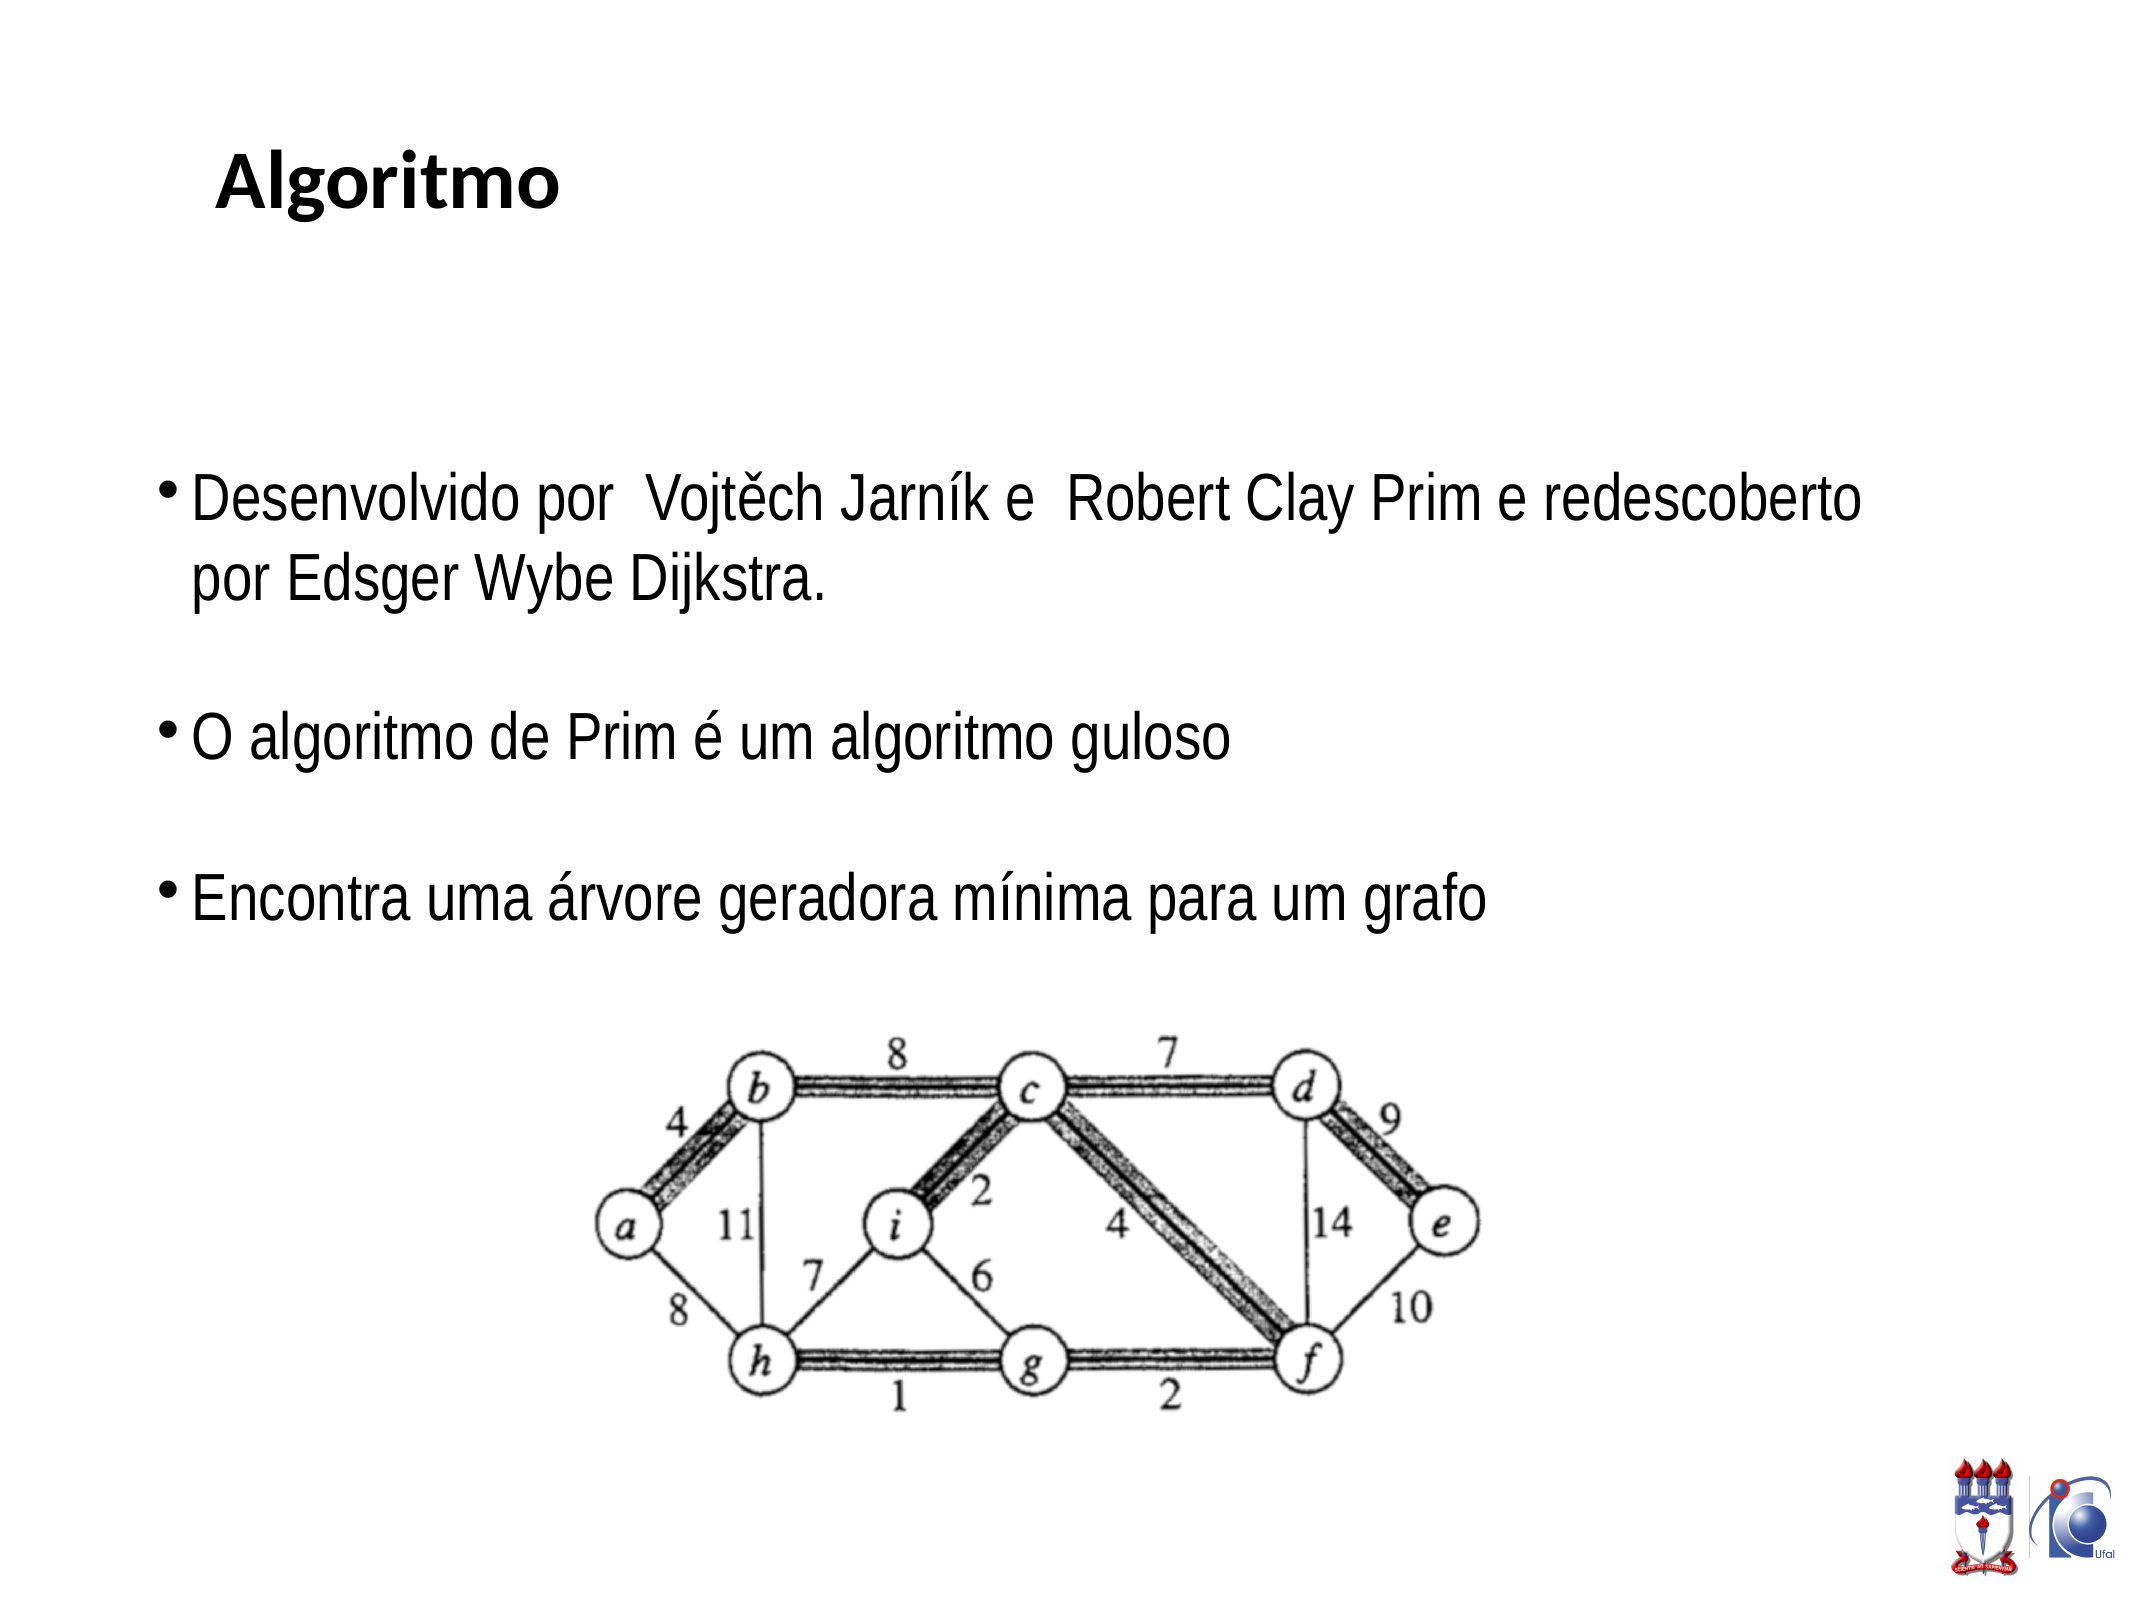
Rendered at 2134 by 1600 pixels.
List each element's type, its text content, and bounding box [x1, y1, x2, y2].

text_box Algoritmo [200, 118, 1855, 277]
picture [1948, 1456, 2019, 1578]
picture [555, 1008, 1514, 1560]
picture [2028, 1476, 2115, 1559]
text_box Desenvolvido por Vojtěch Jarník e Robert Clay Prim e redescoberto por Edsger Wybe Dijkstra. O algoritmo de Prim é um algoritmo guloso Encontra uma árvore geradora mínima para um grafo [141, 366, 1902, 605]
